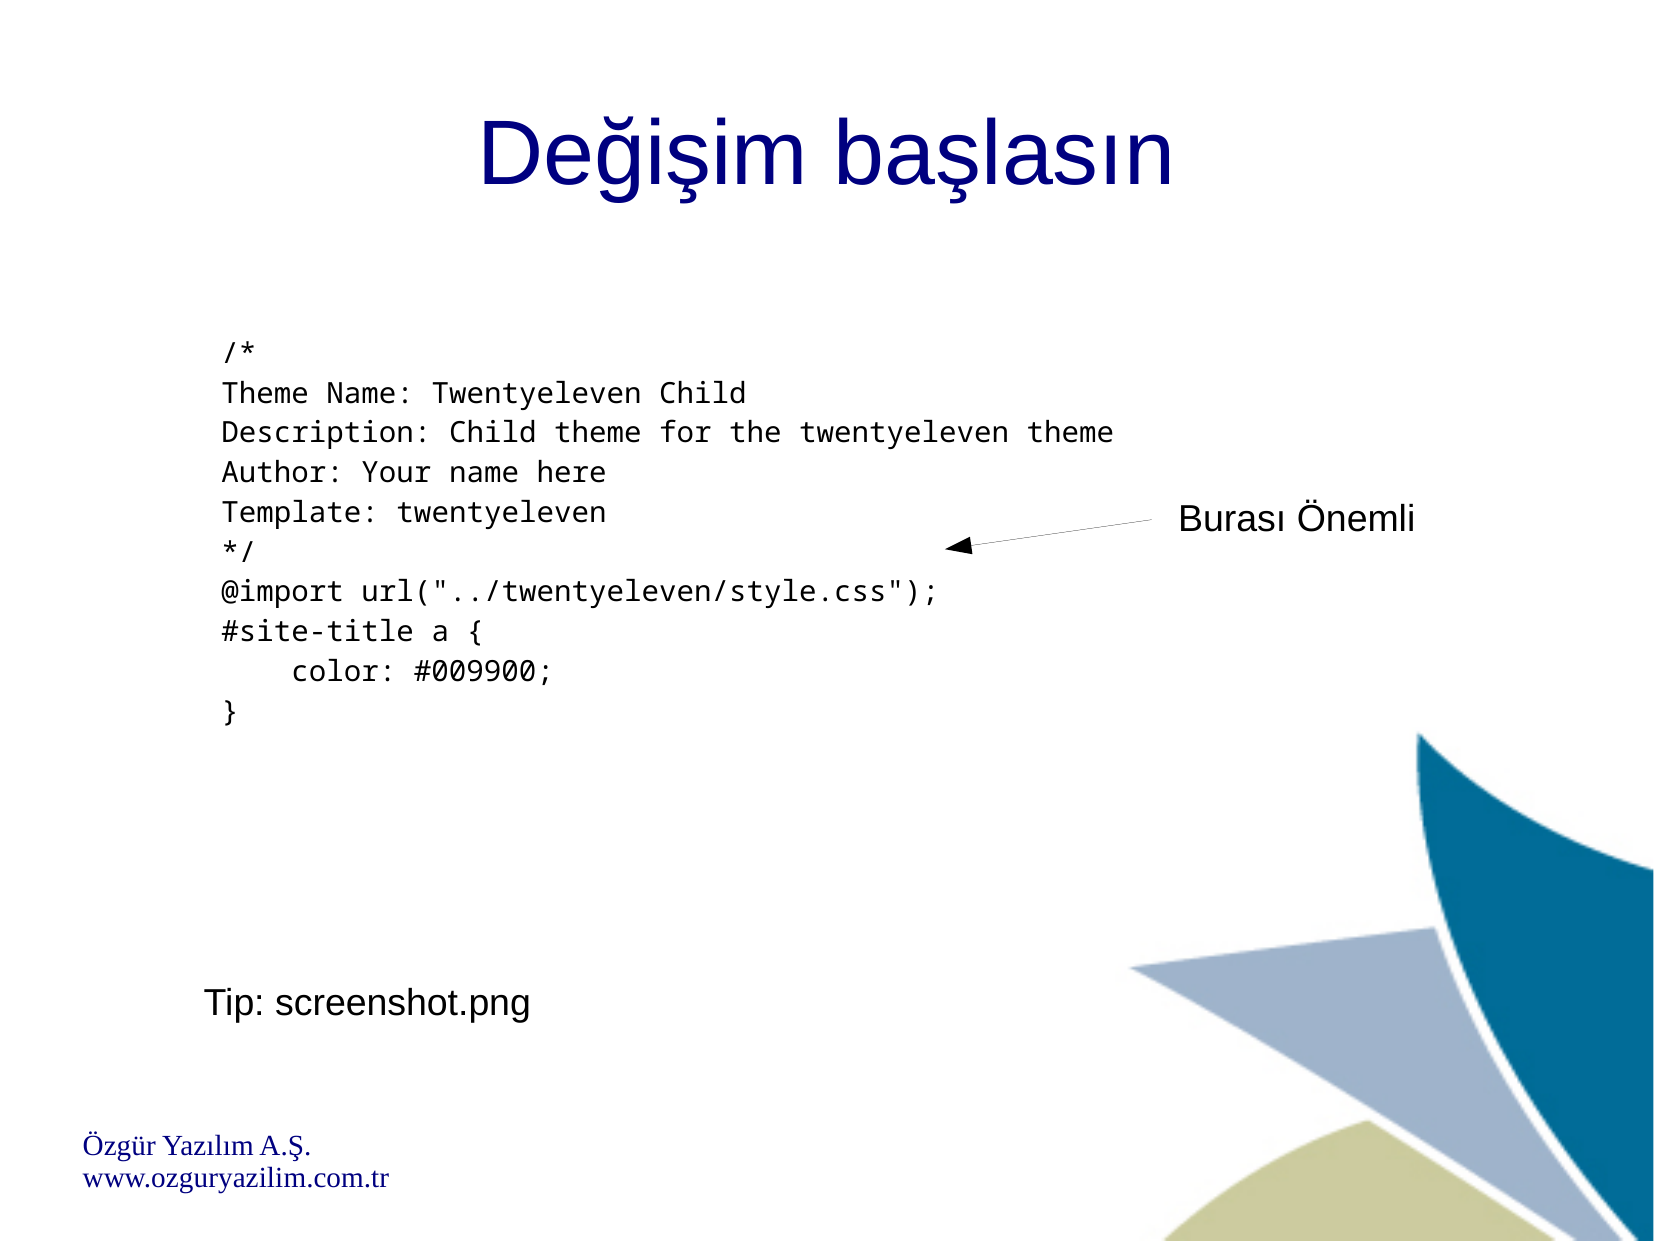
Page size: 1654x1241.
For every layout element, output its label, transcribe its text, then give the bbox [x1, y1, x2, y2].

text_box Burası Önemli [1163, 490, 1431, 547]
text_box /* Theme Name: Twentyeleven Child Description: Child theme for the twentyeleven theme Author: Your name here Template: twentyeleven */ @import url("../twentyeleven/style.css"); #site-title a { color: #009900; } [206, 324, 1169, 766]
picture [1062, 708, 1654, 1241]
text_box Tip: screenshot.png [188, 974, 546, 1032]
title Değişim başlasın [82, 49, 1571, 257]
